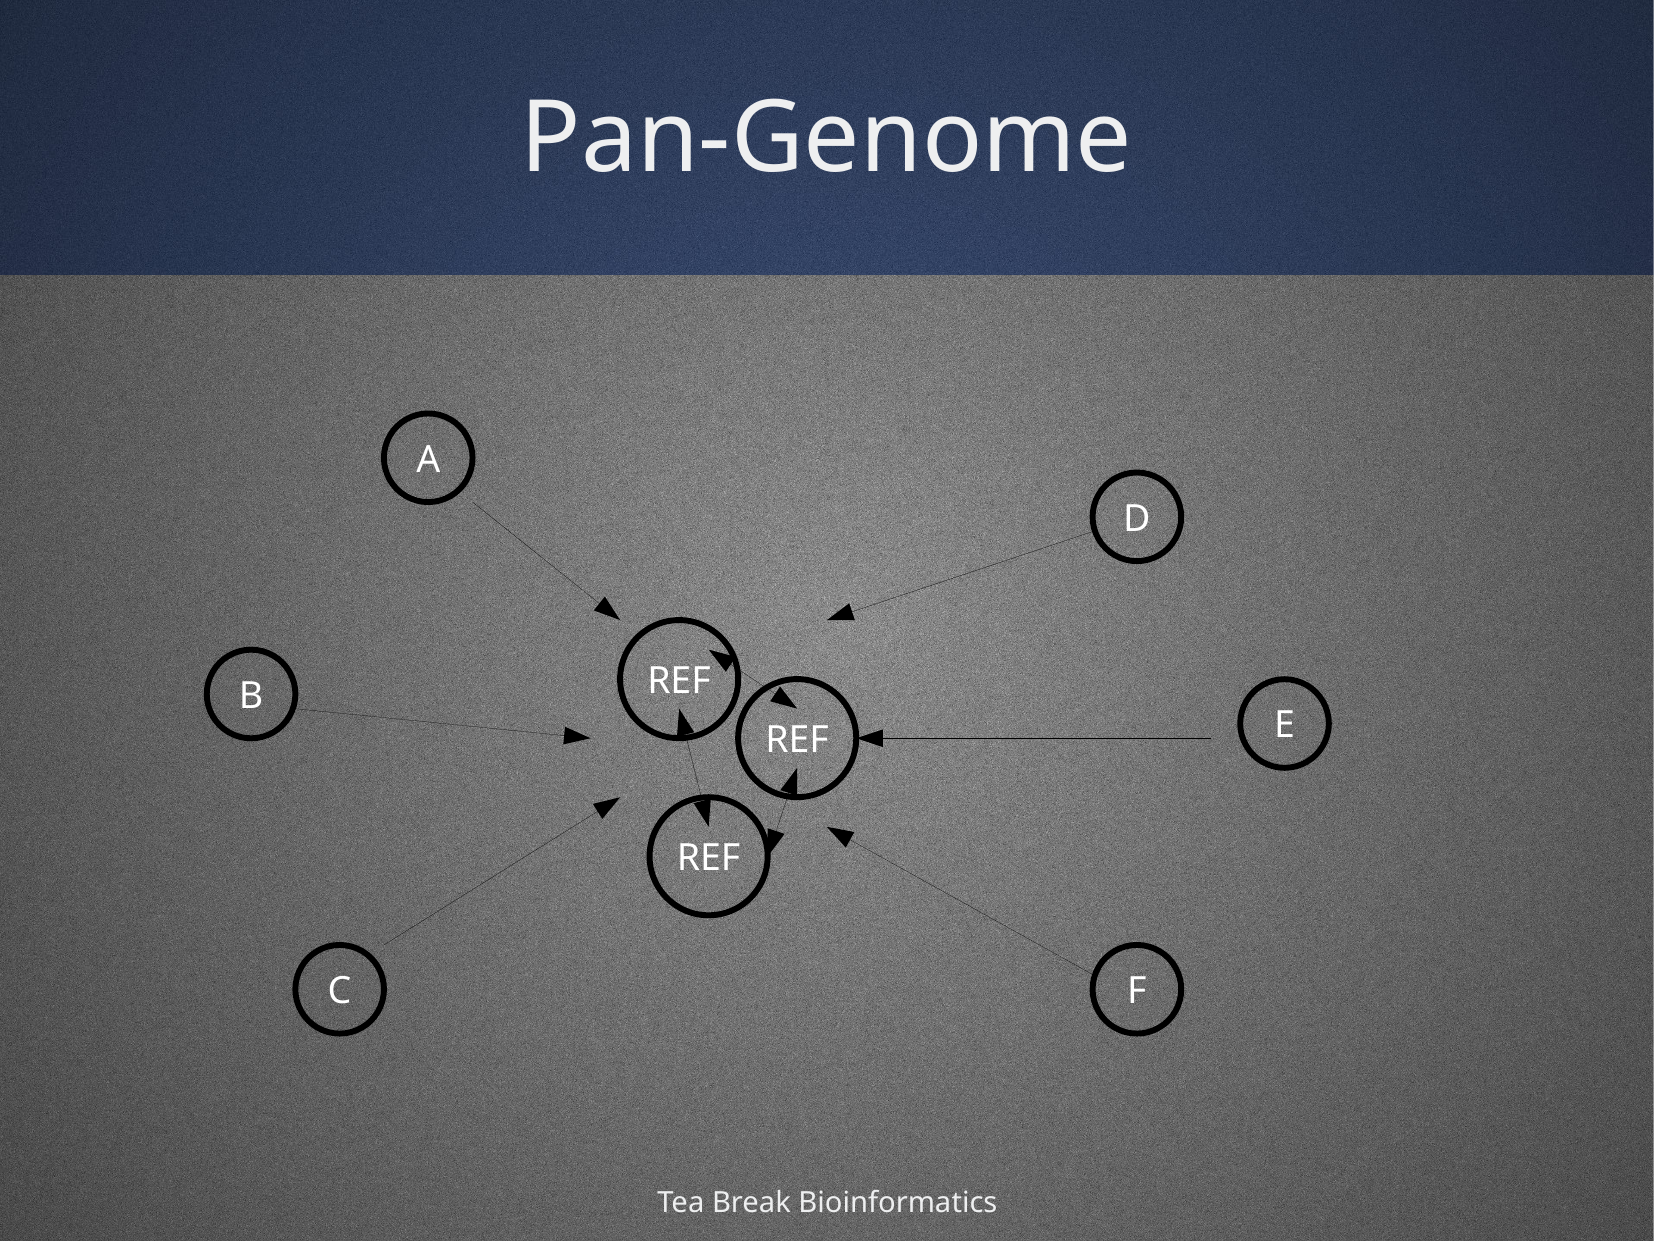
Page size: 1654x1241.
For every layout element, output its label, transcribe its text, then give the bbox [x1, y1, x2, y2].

text_box REF [738, 679, 857, 798]
text_box REF [649, 797, 768, 916]
title Pan-Genome [88, 29, 1565, 237]
text_box C [295, 944, 384, 1034]
text_box F [1092, 944, 1182, 1034]
text_box REF [620, 620, 739, 739]
text_box D [1092, 472, 1182, 562]
text_box B [206, 649, 296, 739]
text_box E [1240, 679, 1329, 768]
picture [0, 0, 1654, 1241]
text_box A [383, 413, 473, 503]
